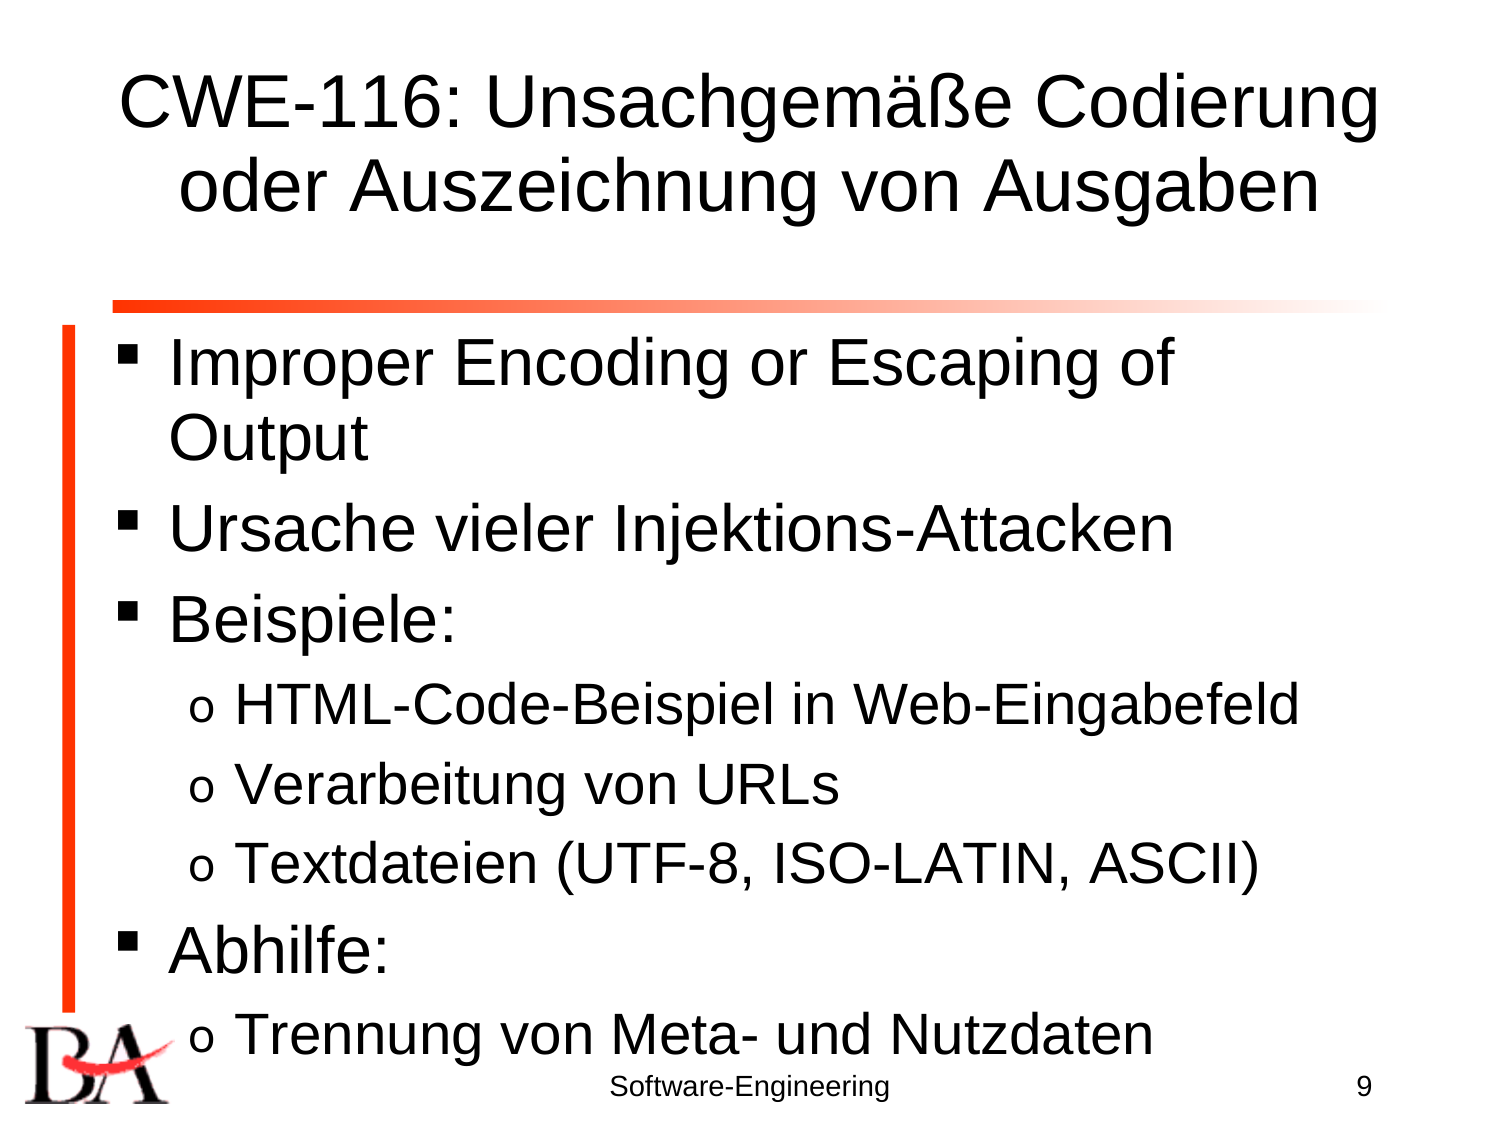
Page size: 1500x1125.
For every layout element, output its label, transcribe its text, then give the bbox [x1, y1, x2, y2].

title CWE-116: Unsachgemäße Codierung oder Auszeichnung von Ausgaben [112, 28, 1388, 259]
list Improper Encoding or Escaping of Output Ursache vieler Injektions-Attacken Beispiele: HTML-Code-Beispiel in Web-Eingabefeld Verarbeitung von URLs Textdateien (UTF-8, ISO-LATIN, ASCII) Abhilfe: Trennung von Meta- und Nutzdaten [112, 324, 1388, 1067]
picture [24, 1024, 175, 1104]
